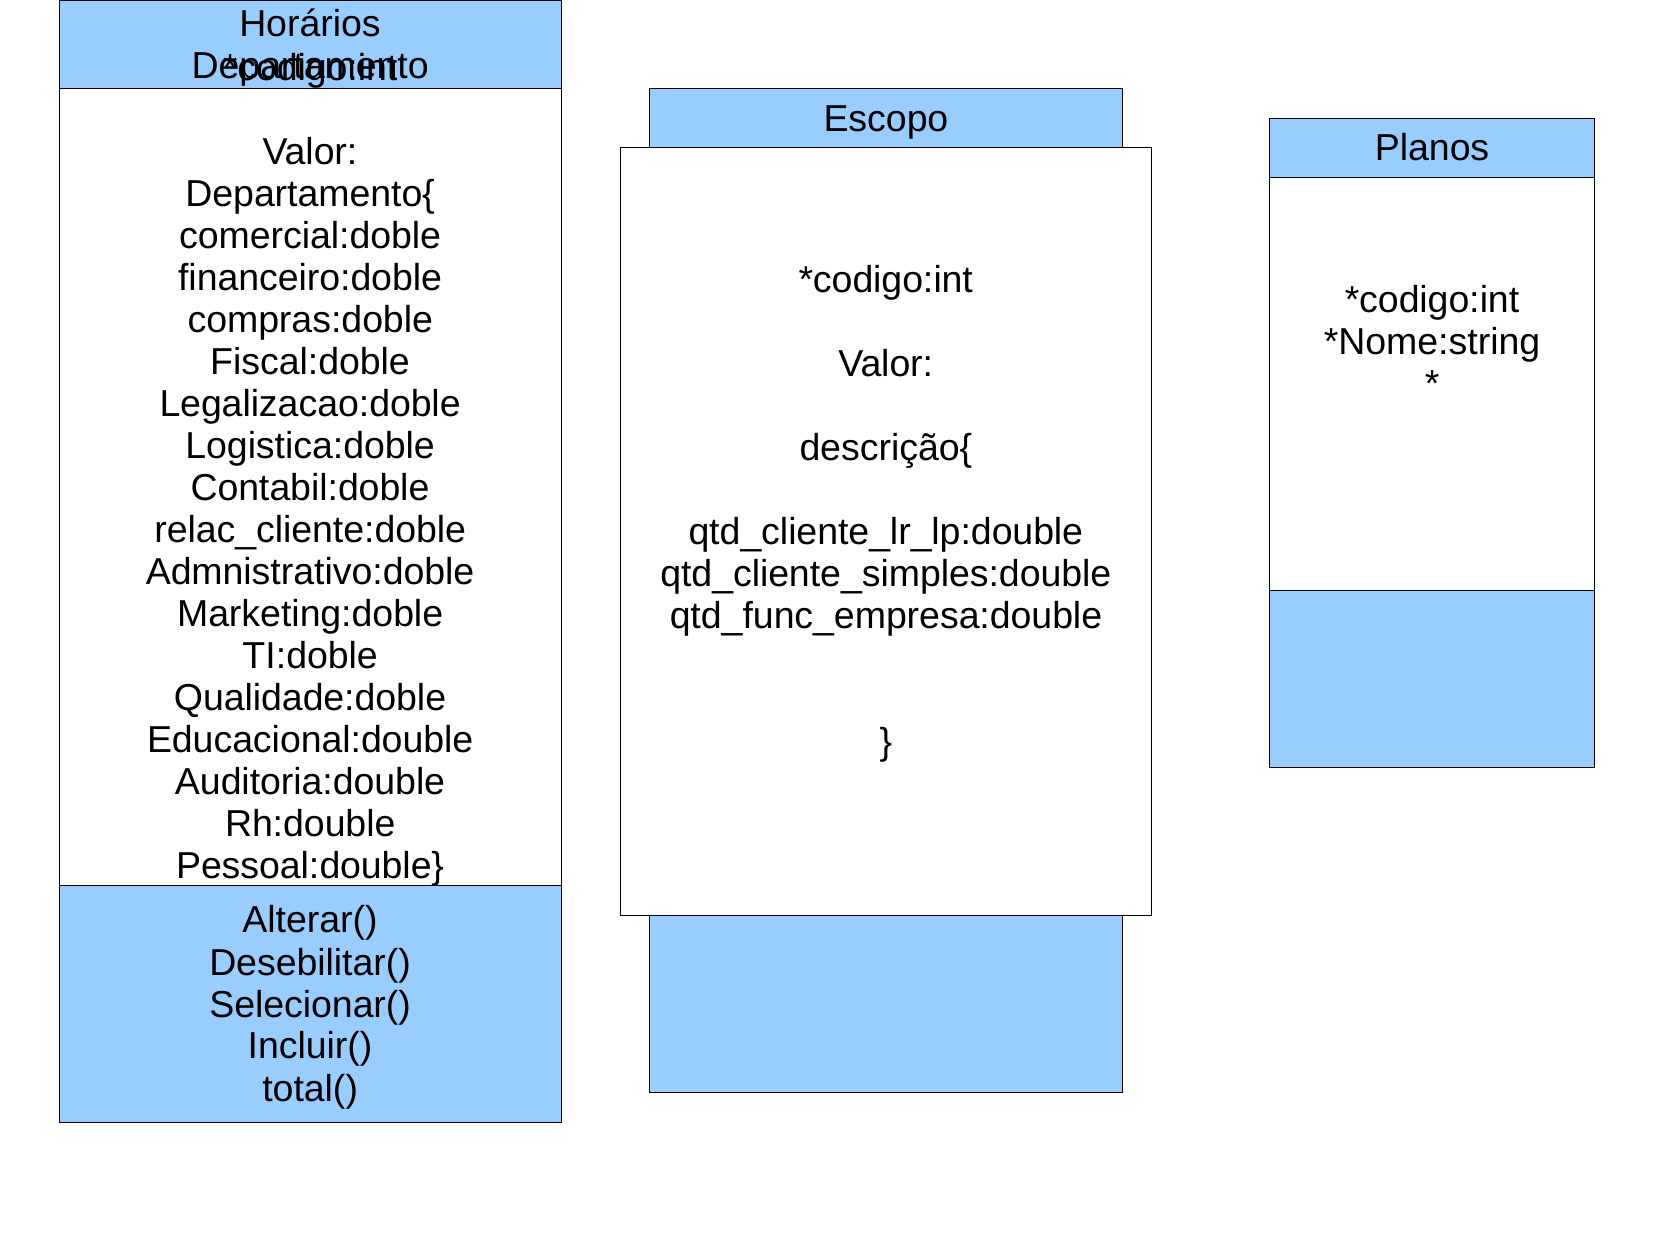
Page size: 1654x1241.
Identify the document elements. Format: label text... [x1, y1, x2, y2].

text_box Alterar() Desebilitar() Selecionar() Incluir() total() [59, 885, 562, 1123]
text_box *codigo:int Valor: descrição{ qtd_cliente_lr_lp:double qtd_cliente_simples:double qtd_func_empresa:double } [620, 147, 1152, 916]
text_box *codigo:int *Nome:string * [1269, 177, 1595, 590]
text_box [1269, 590, 1595, 768]
text_box Escopo [649, 88, 1123, 147]
text_box [649, 915, 1123, 1093]
text_box *codigo:int Valor: Departamento{ comercial:doble financeiro:doble compras:doble Fiscal:doble Legalizacao:doble Logistica:doble Contabil:doble relac_cliente:doble Admnistrativo:doble Marketing:doble TI:doble Qualidade:doble Educacional:double Auditoria:double Rh:double Pessoal:double} [59, 88, 562, 885]
text_box Planos [1269, 118, 1595, 177]
text_box Horários Departamento [59, 0, 562, 88]
